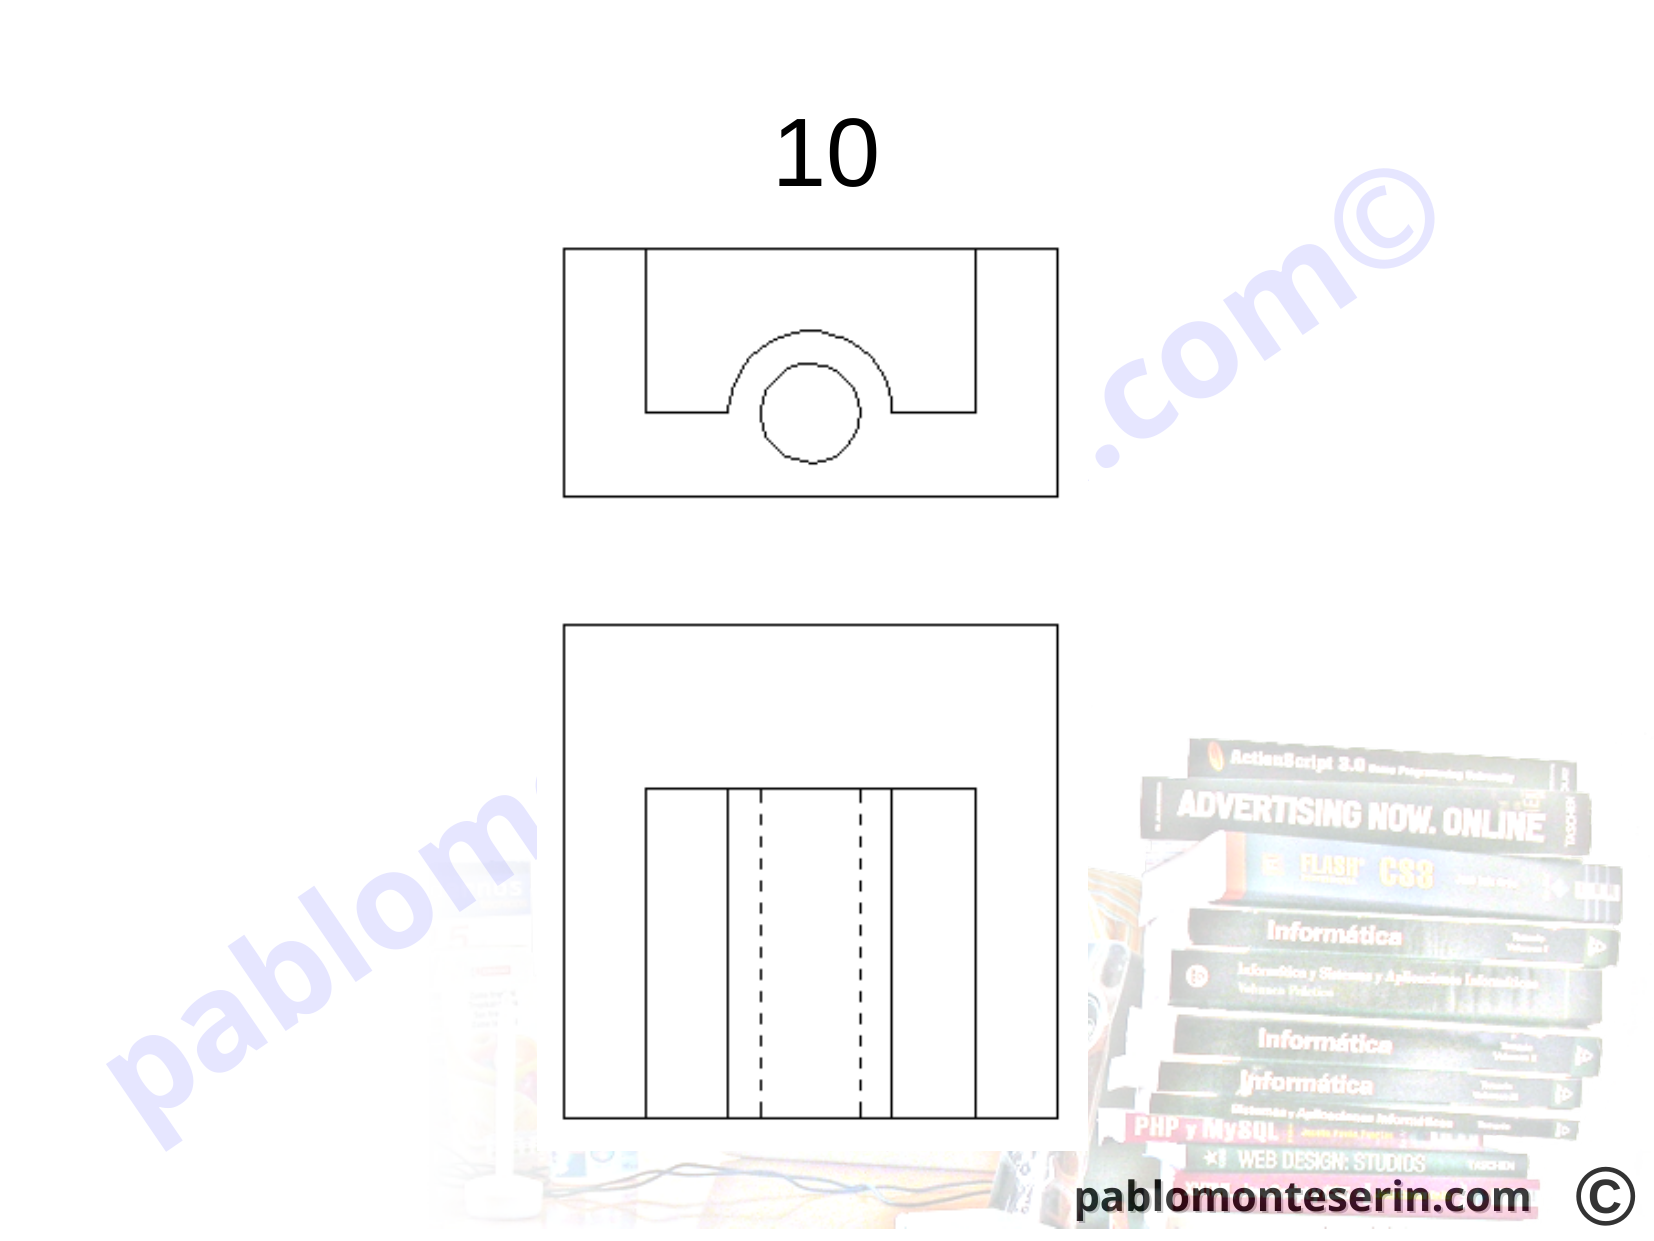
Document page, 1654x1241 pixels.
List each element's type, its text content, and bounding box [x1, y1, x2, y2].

title 10 [82, 49, 1571, 257]
picture [412, 257, 1654, 1229]
